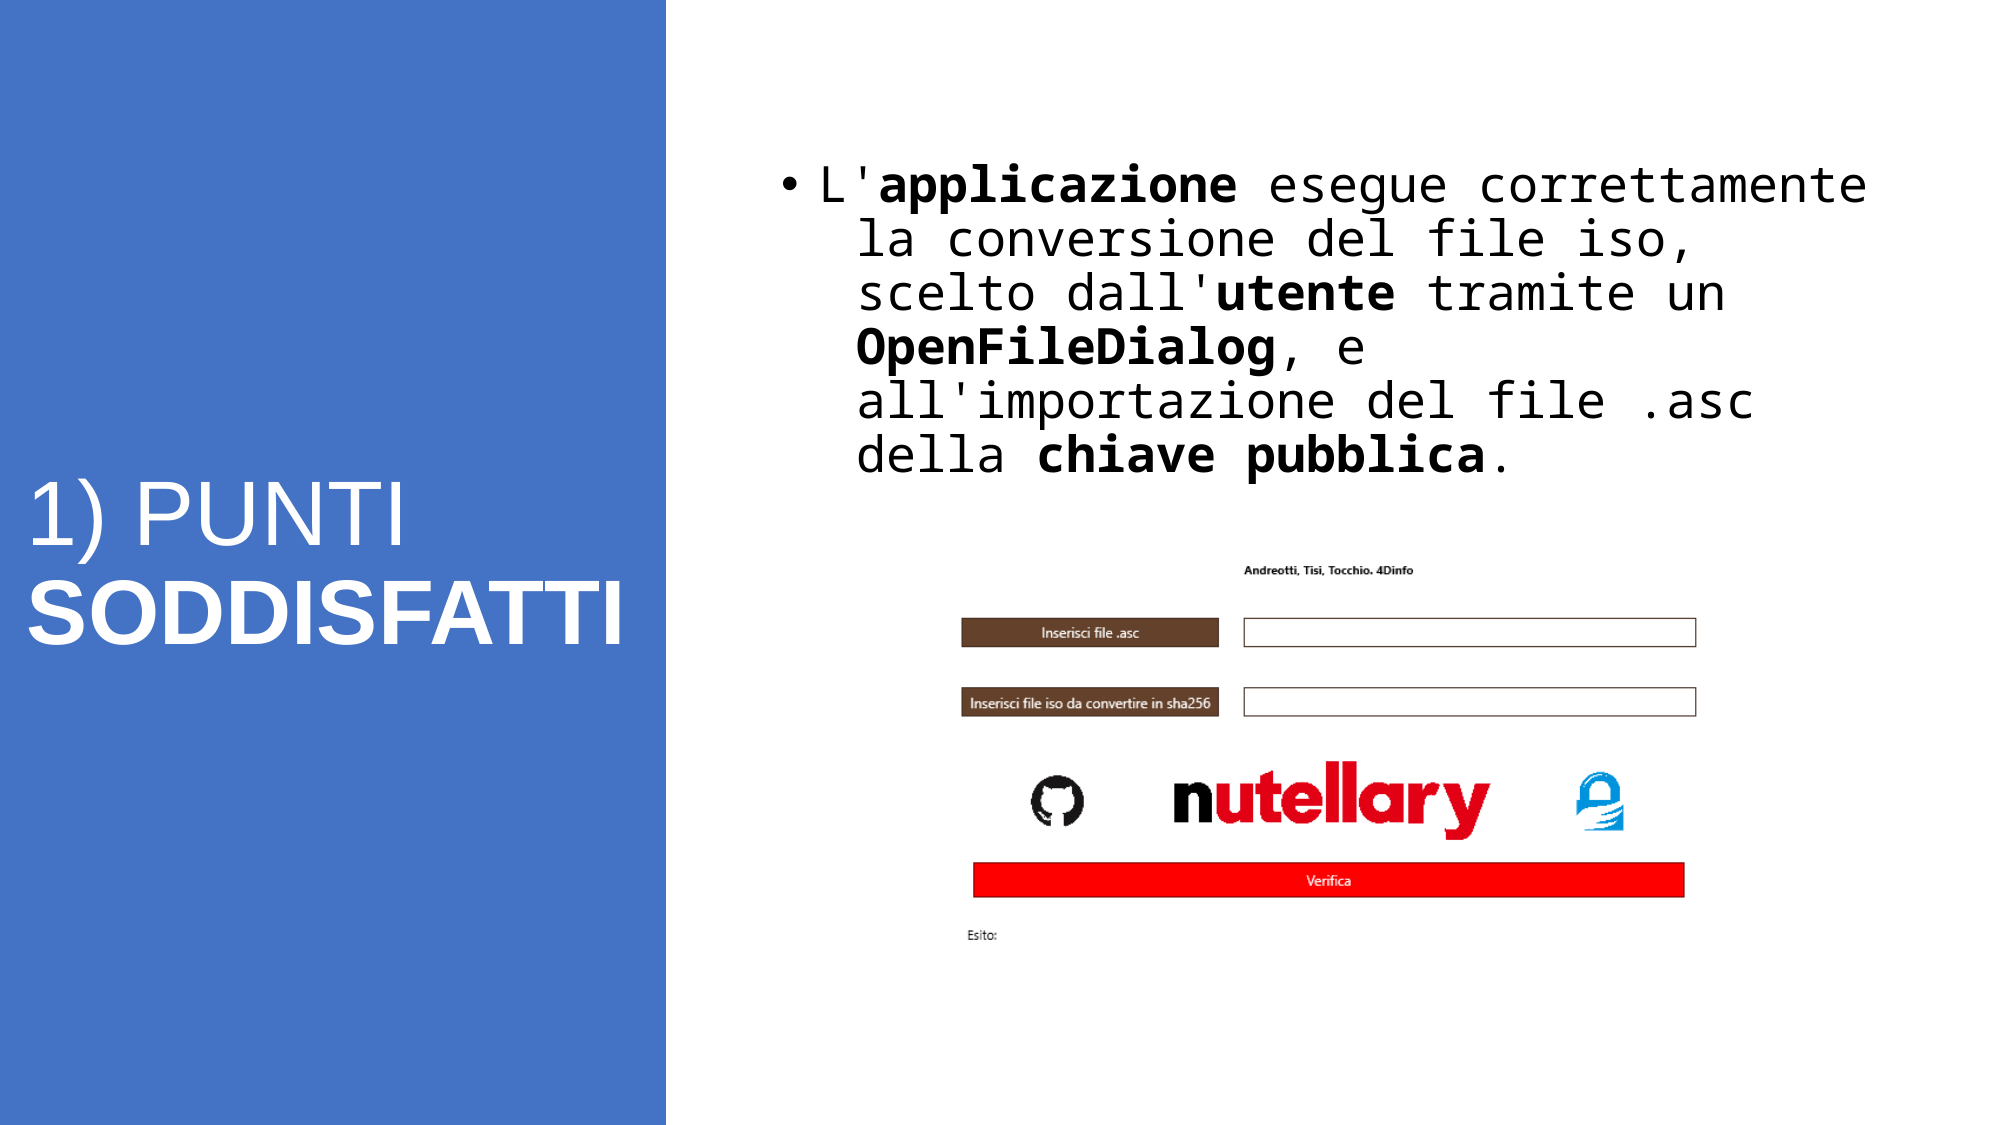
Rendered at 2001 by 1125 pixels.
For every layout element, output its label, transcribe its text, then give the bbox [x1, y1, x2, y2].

picture [951, 565, 1707, 974]
text_box [0, 0, 666, 1125]
title 1) PUNTI SODDISFATTI [11, 104, 666, 1026]
list L'applicazione esegue correttamente la conversione del file iso, scelto dall'utente tramite un OpenFileDialog, e all'importazione del file .asc della chiave pubblica. [766, 117, 1890, 526]
